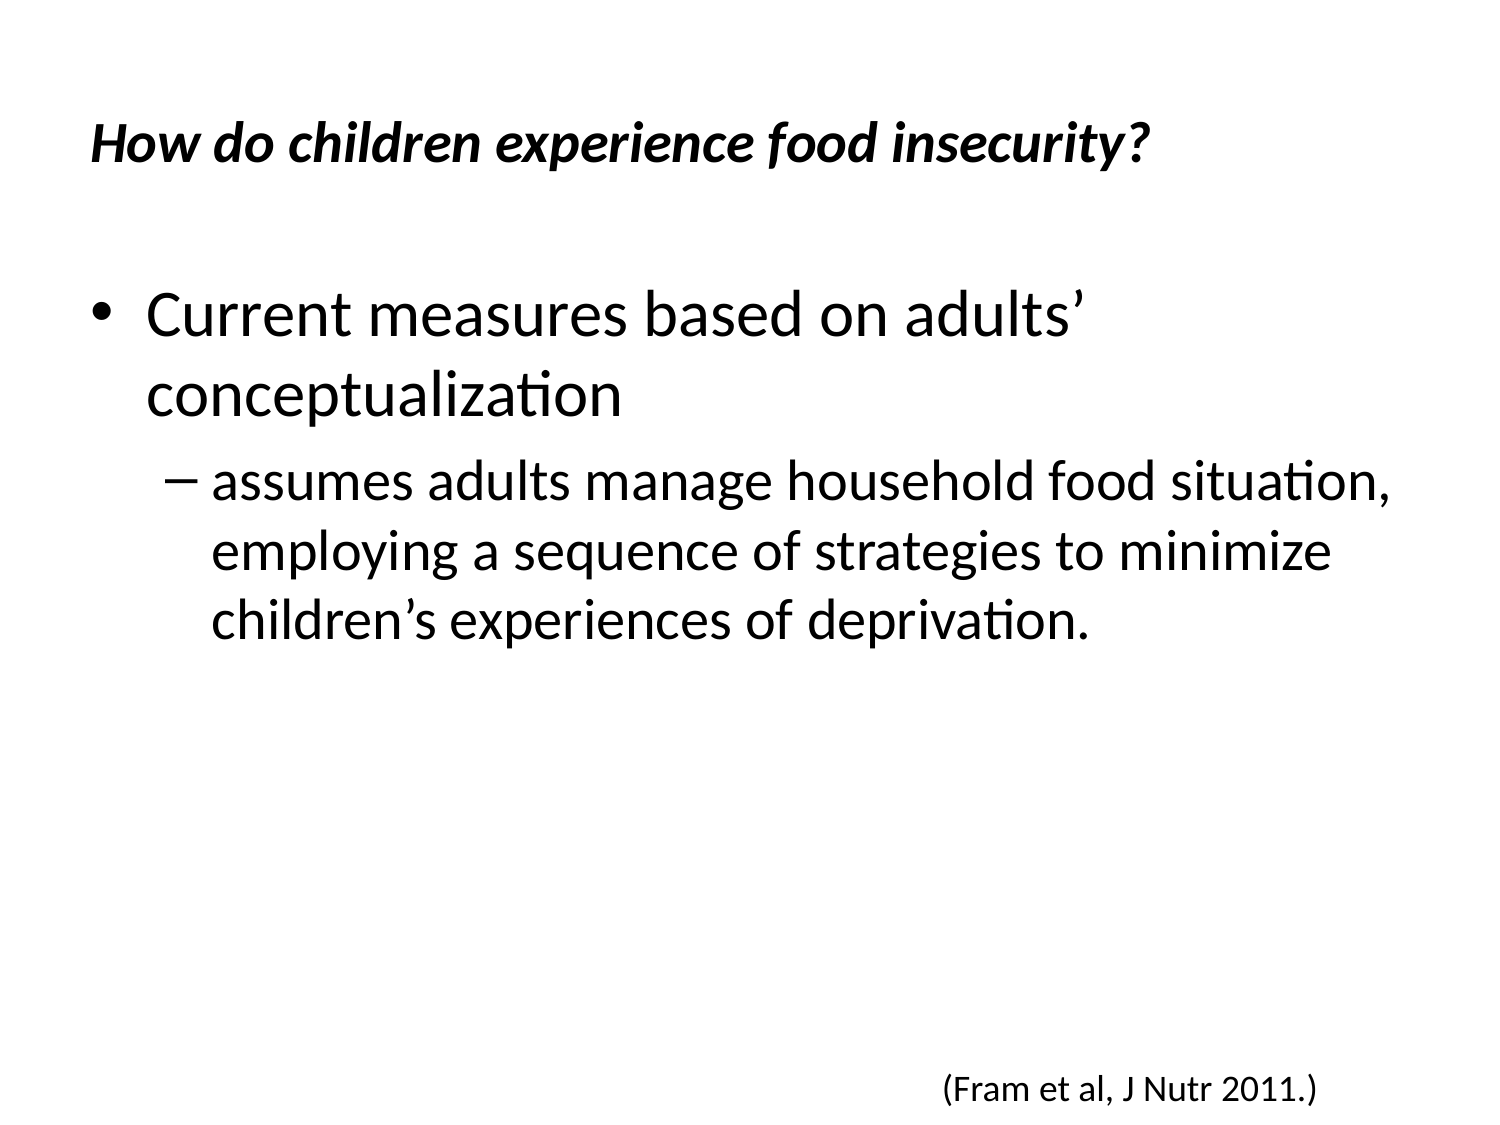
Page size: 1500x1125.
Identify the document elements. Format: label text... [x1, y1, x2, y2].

text_box (Fram et al, J Nutr 2011.) [927, 1056, 1447, 1117]
list Current measures based on adults’ conceptualization assumes adults manage household food situation, employing a sequence of strategies to minimize children’s experiences of deprivation. [75, 262, 1425, 1005]
title How do children experience food insecurity? [75, 45, 1425, 233]
